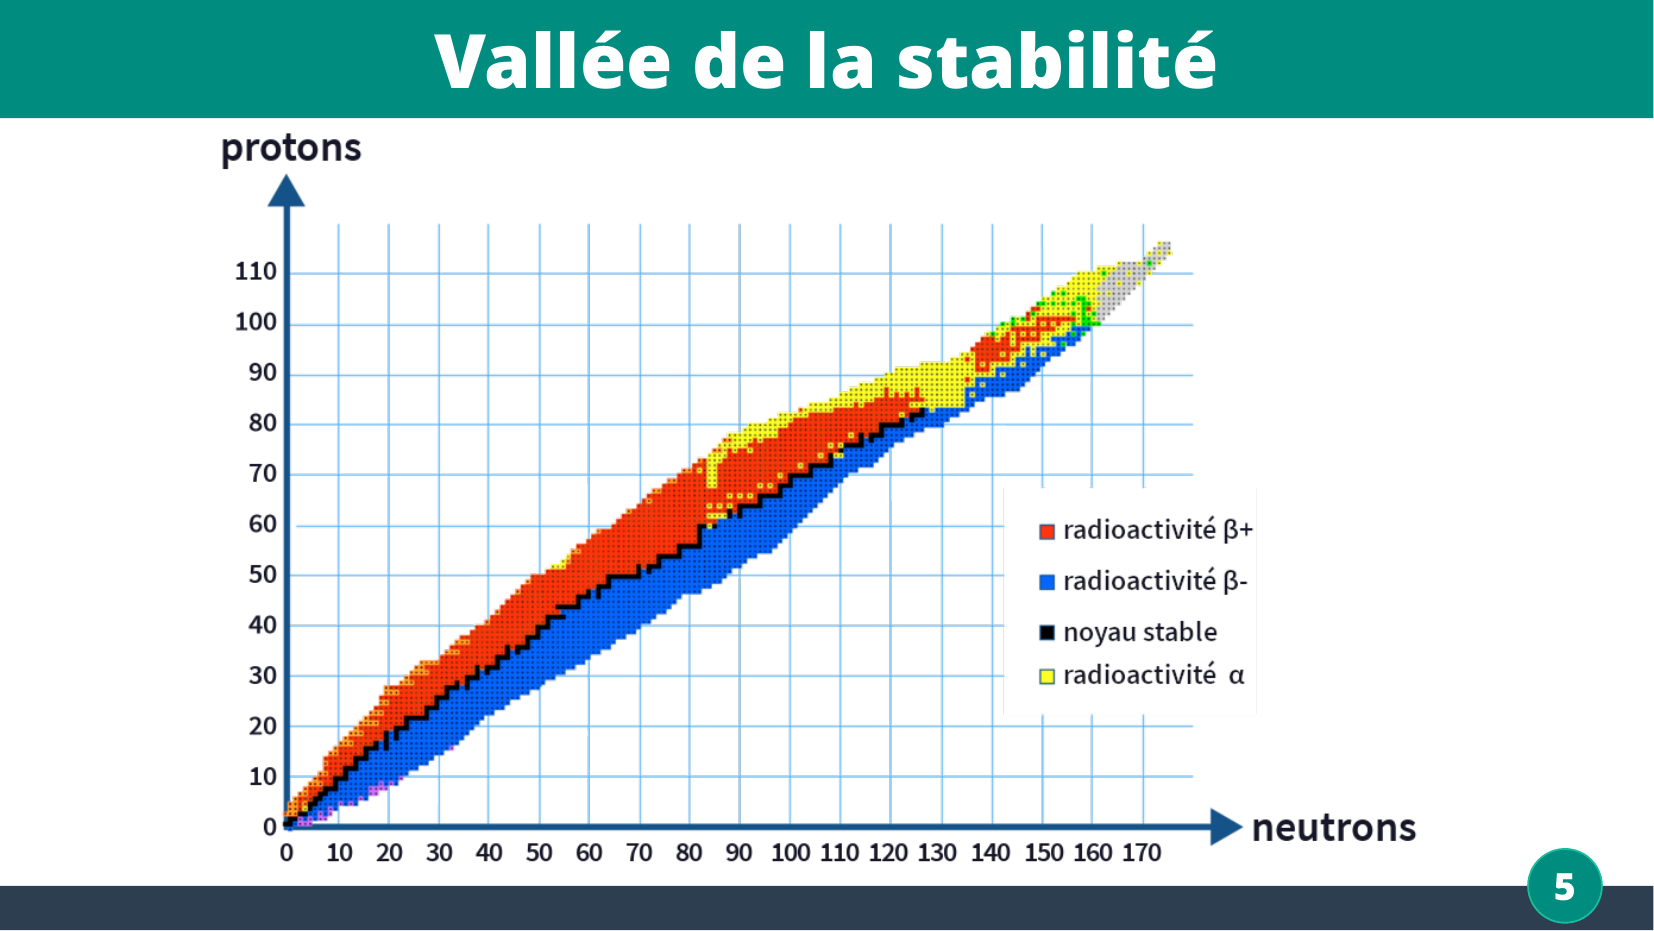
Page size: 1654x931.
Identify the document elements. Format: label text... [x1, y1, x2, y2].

picture [220, 118, 1433, 866]
title Vallée de la stabilité [59, 0, 1595, 118]
